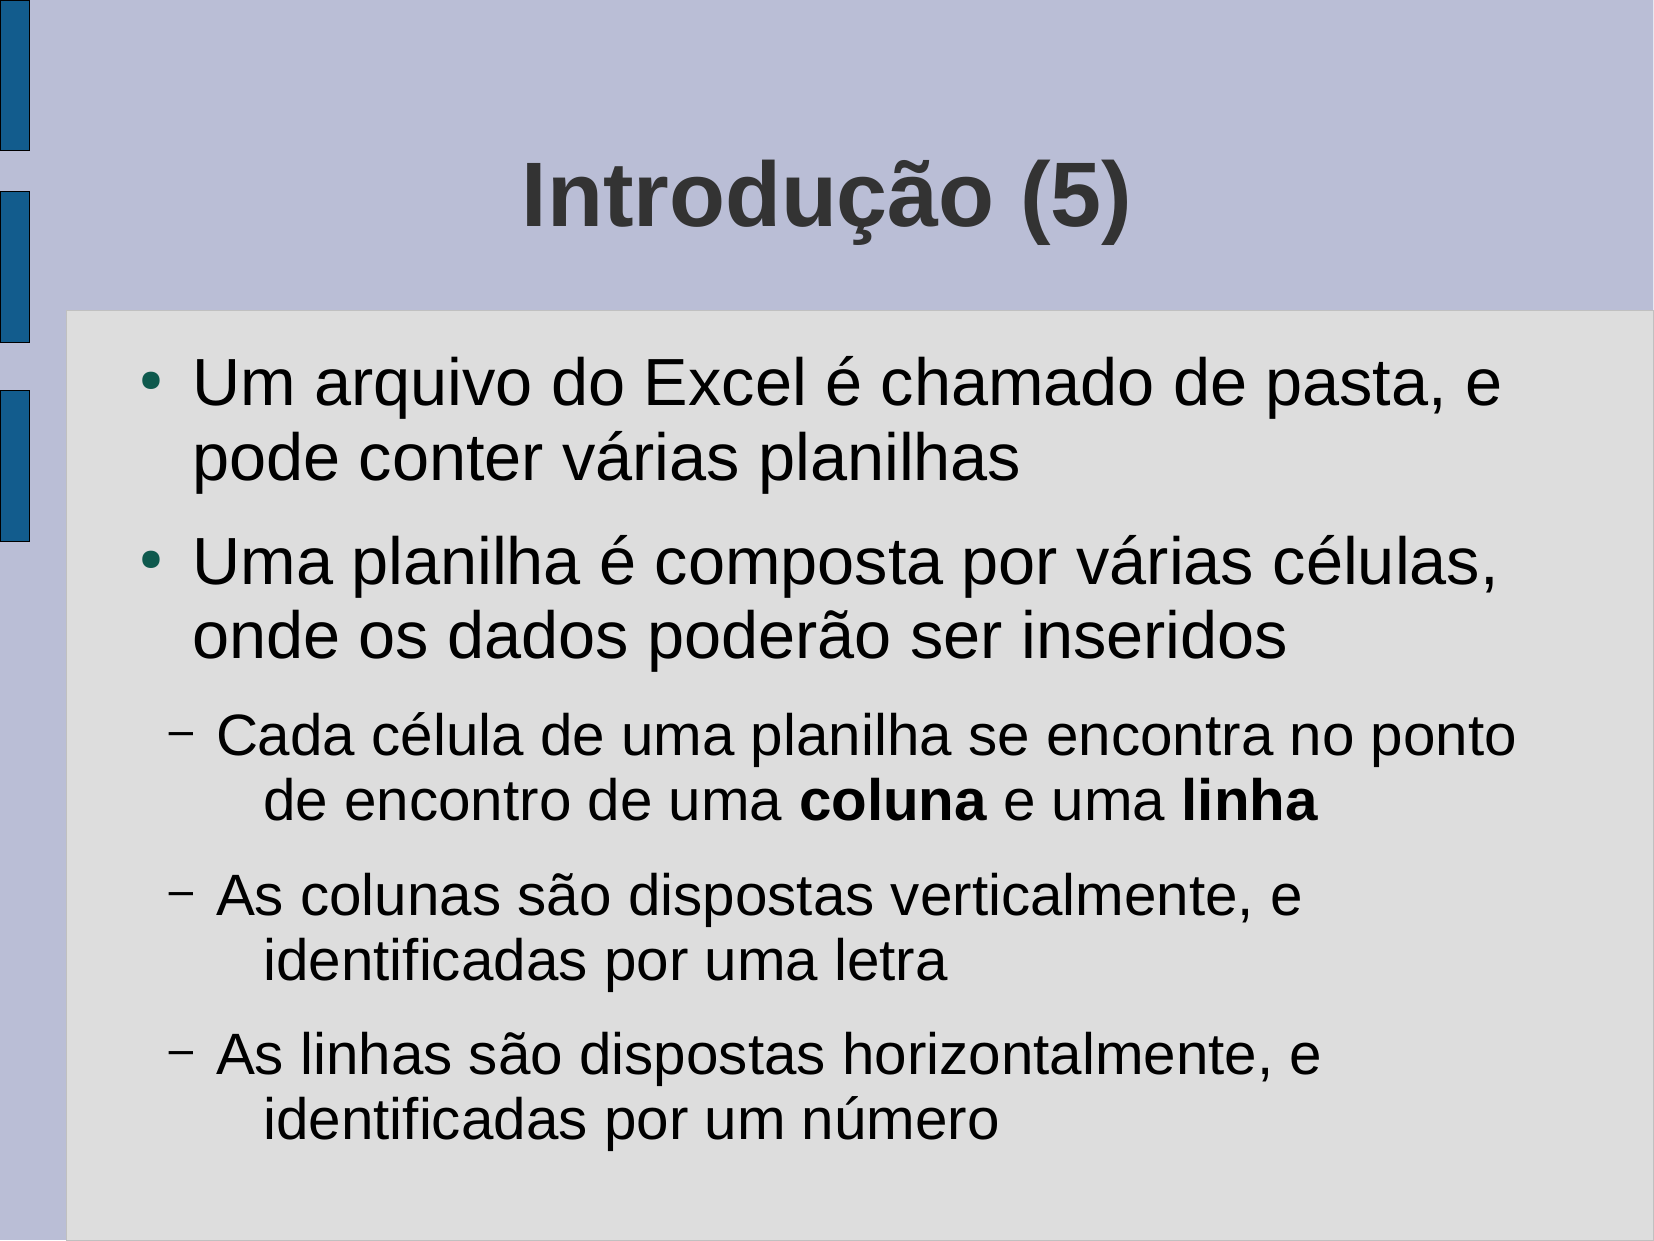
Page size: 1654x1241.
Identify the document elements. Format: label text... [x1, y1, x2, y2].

title Introdução (5) [121, 98, 1534, 291]
list Um arquivo do Excel é chamado de pasta, e pode conter várias planilhas Uma planilha é composta por várias células, onde os dados poderão ser inseridos Cada célula de uma planilha se encontra no ponto de encontro de uma coluna e uma linha As colunas são dispostas verticalmente, e identificadas por uma letra As linhas são dispostas horizontalmente, e identificadas por um número [121, 344, 1534, 1153]
